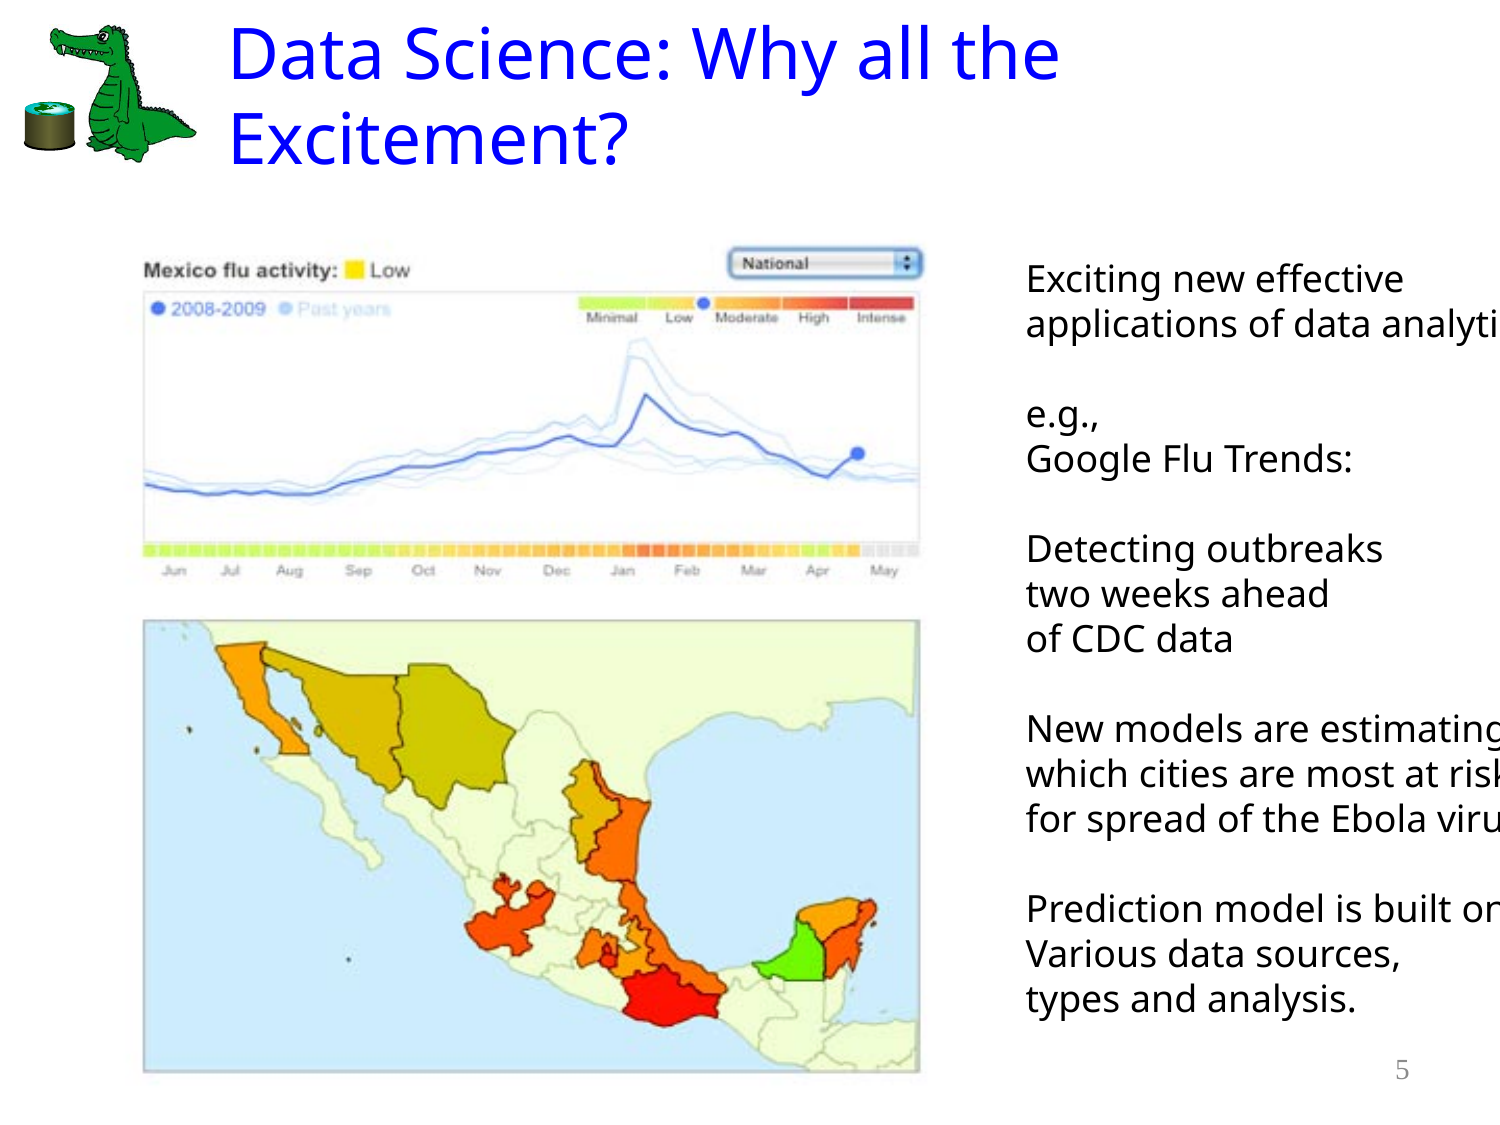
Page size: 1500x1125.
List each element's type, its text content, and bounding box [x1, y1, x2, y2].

title Data Science: Why all the Excitement? [212, 0, 1388, 188]
text_box Exciting new effective applications of data analytics e.g., Google Flu Trends: Detecting outbreaks two weeks ahead of CDC data New models are estimating which cities are most at risk for spread of the Ebola virus. Prediction model is built on Various data sources, types and analysis. [1010, 247, 1500, 1028]
picture [60, 209, 1019, 1115]
picture [49, 24, 197, 163]
slide_number <number> [1074, 1042, 1425, 1103]
